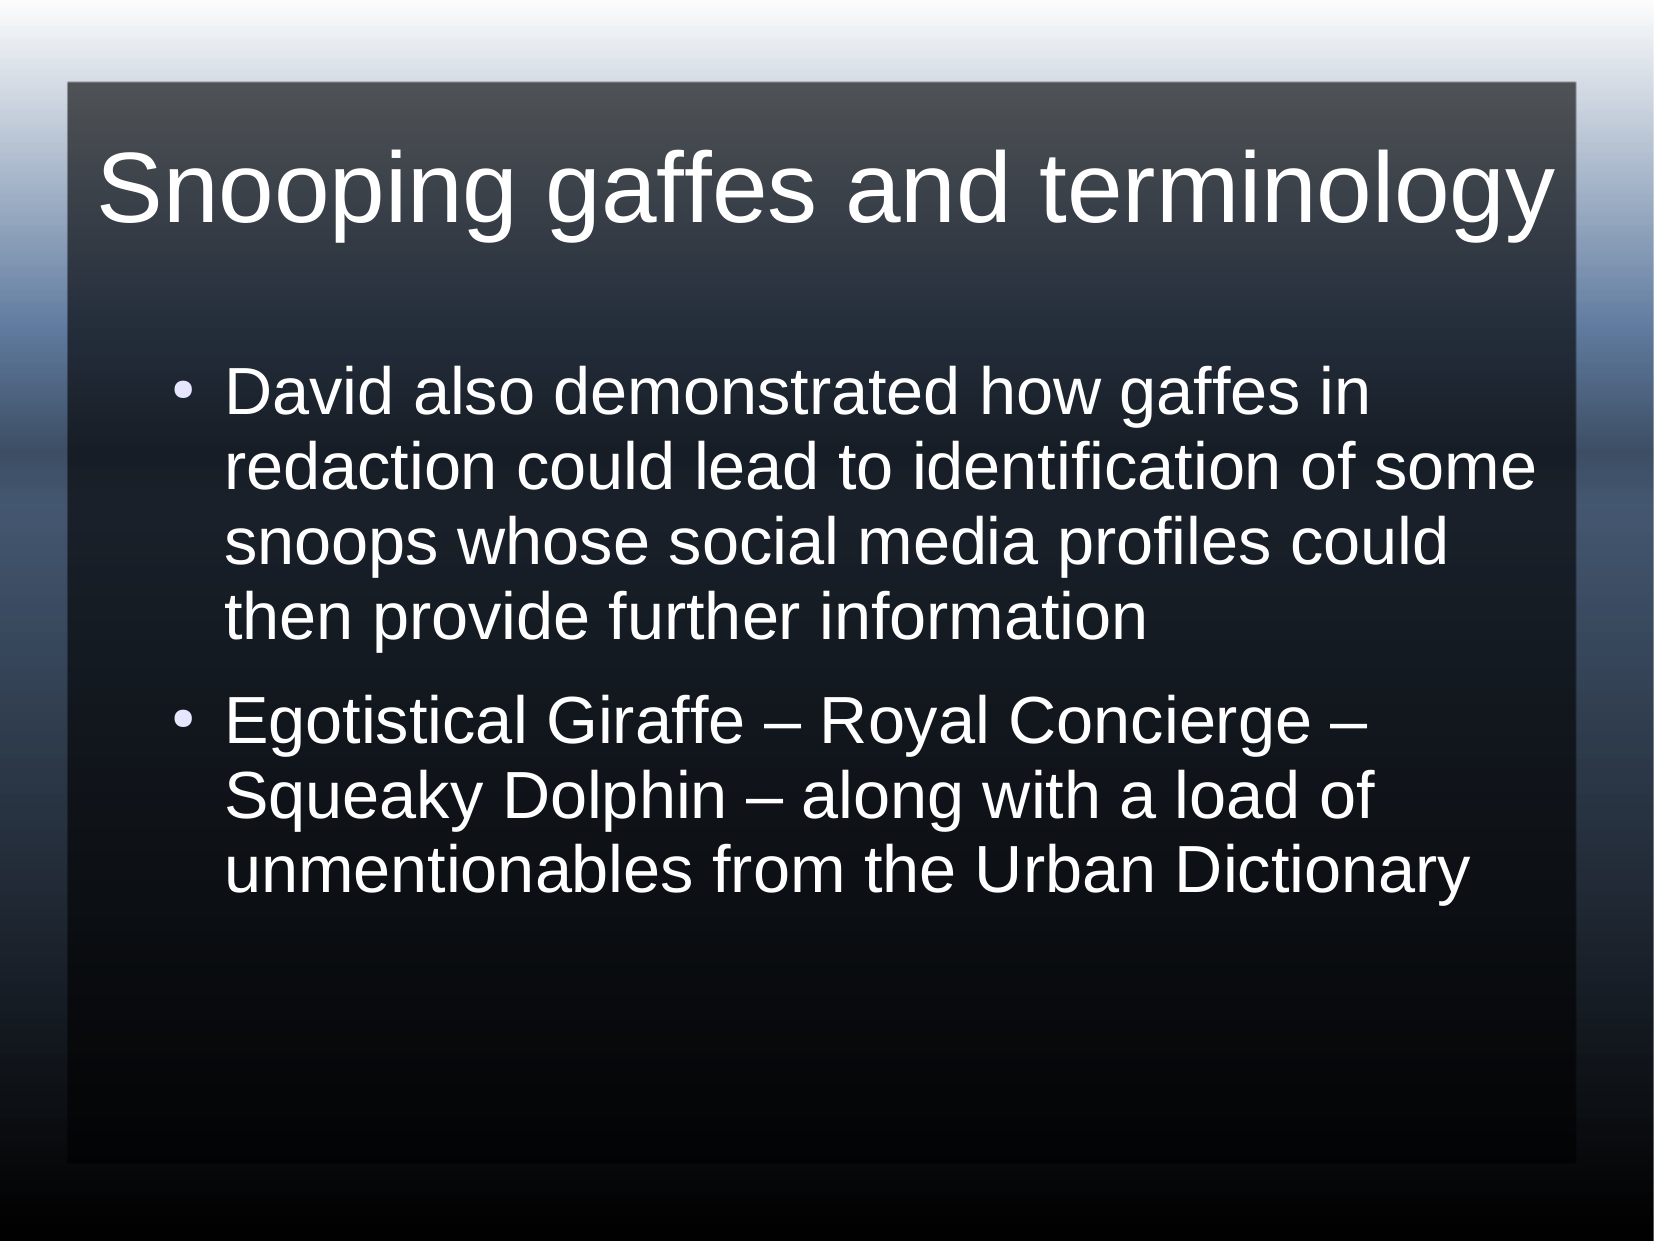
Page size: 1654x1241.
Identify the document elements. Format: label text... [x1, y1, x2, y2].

title Snooping gaffes and terminology [82, 84, 1571, 292]
list David also demonstrated how gaffes in redaction could lead to identification of some snoops whose social media profiles could then provide further information Egotistical Giraffe – Royal Concierge – Squeaky Dolphin – along with a load of unmentionables from the Urban Dictionary [82, 354, 1571, 1105]
picture [0, 0, 1654, 1241]
